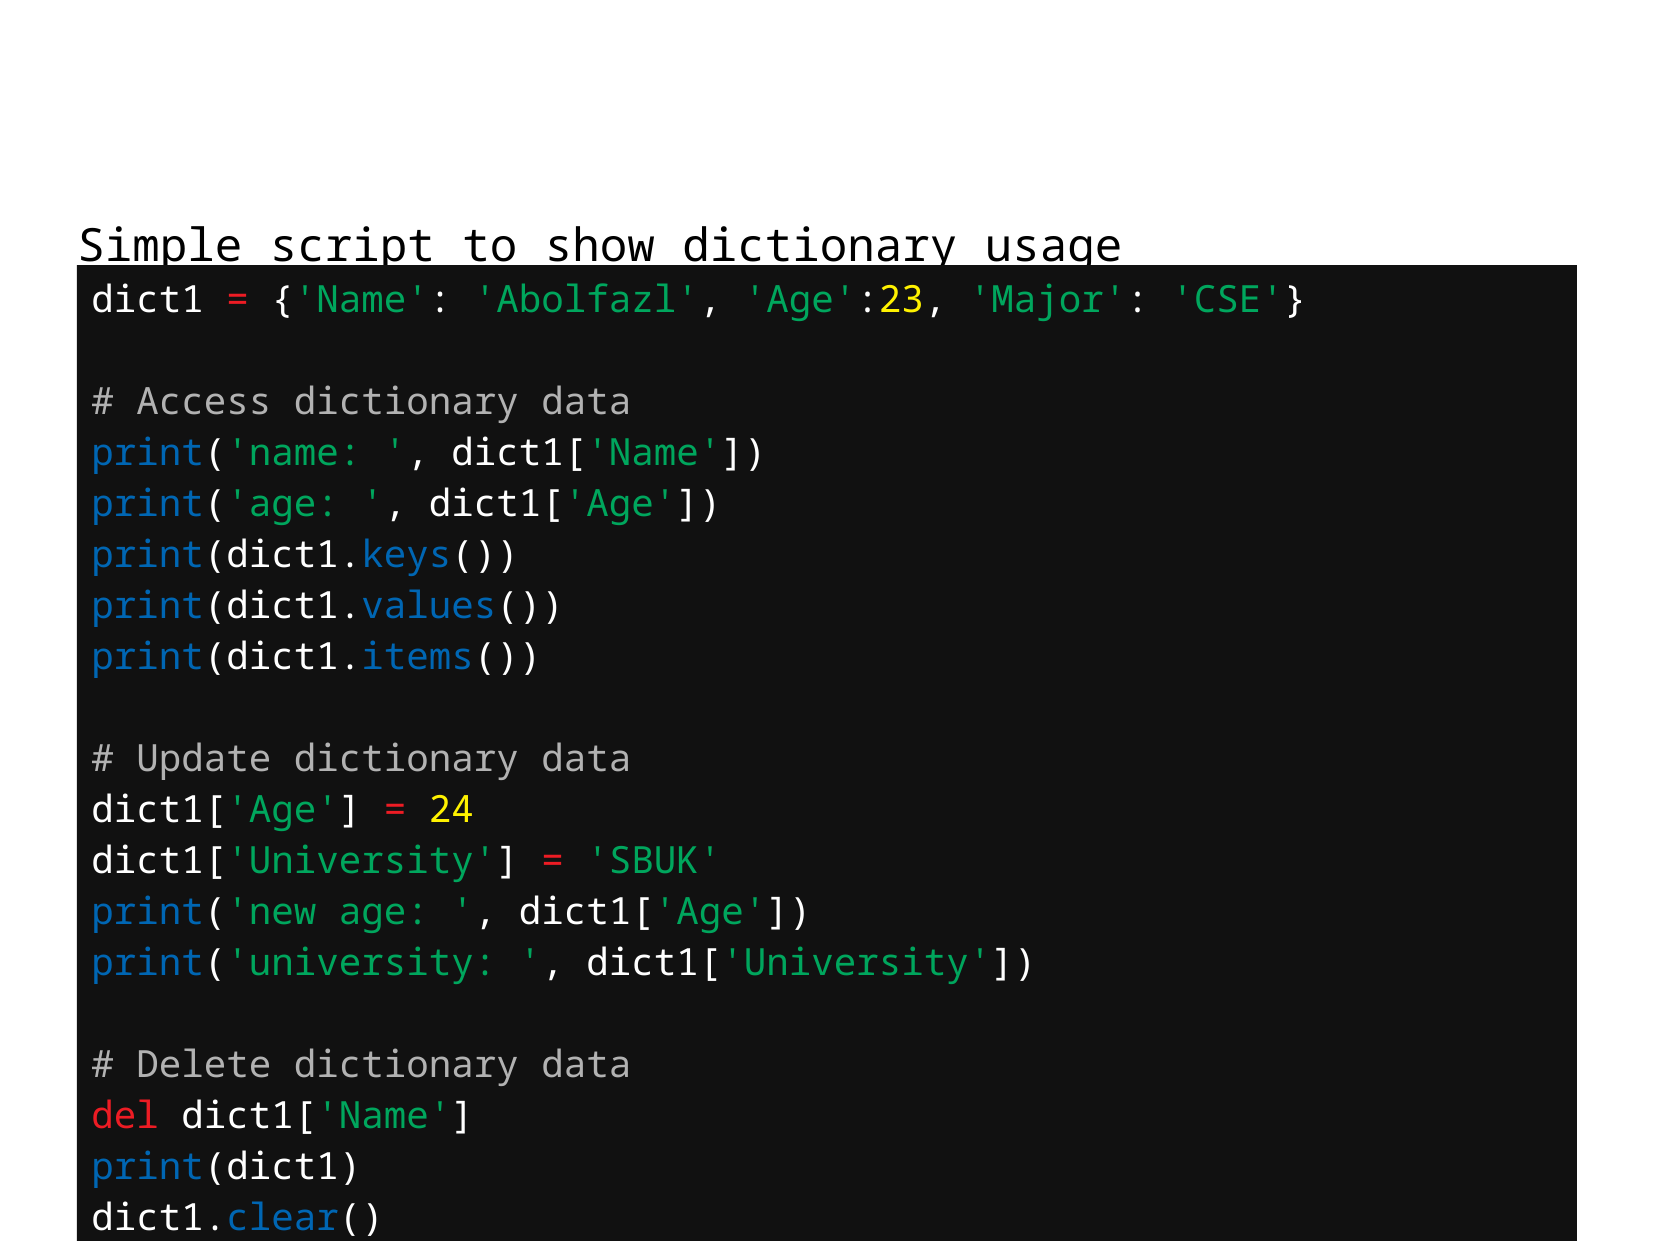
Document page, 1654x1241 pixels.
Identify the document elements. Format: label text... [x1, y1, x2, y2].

text_box Simple script to show dictionary usage [62, 205, 1591, 271]
text_box dict1 = {'Name': 'Abolfazl', 'Age':23, 'Major': 'CSE'} # Access dictionary data print('name: ', dict1['Name']) print('age: ', dict1['Age']) print(dict1.keys()) print(dict1.values()) print(dict1.items()) # Update dictionary data dict1['Age'] = 24 dict1['University'] = 'SBUK' print('new age: ', dict1['Age']) print('university: ', dict1['University']) # Delete dictionary data del dict1['Name'] print(dict1) dict1.clear() print(dict1) [76, 265, 1577, 1035]
